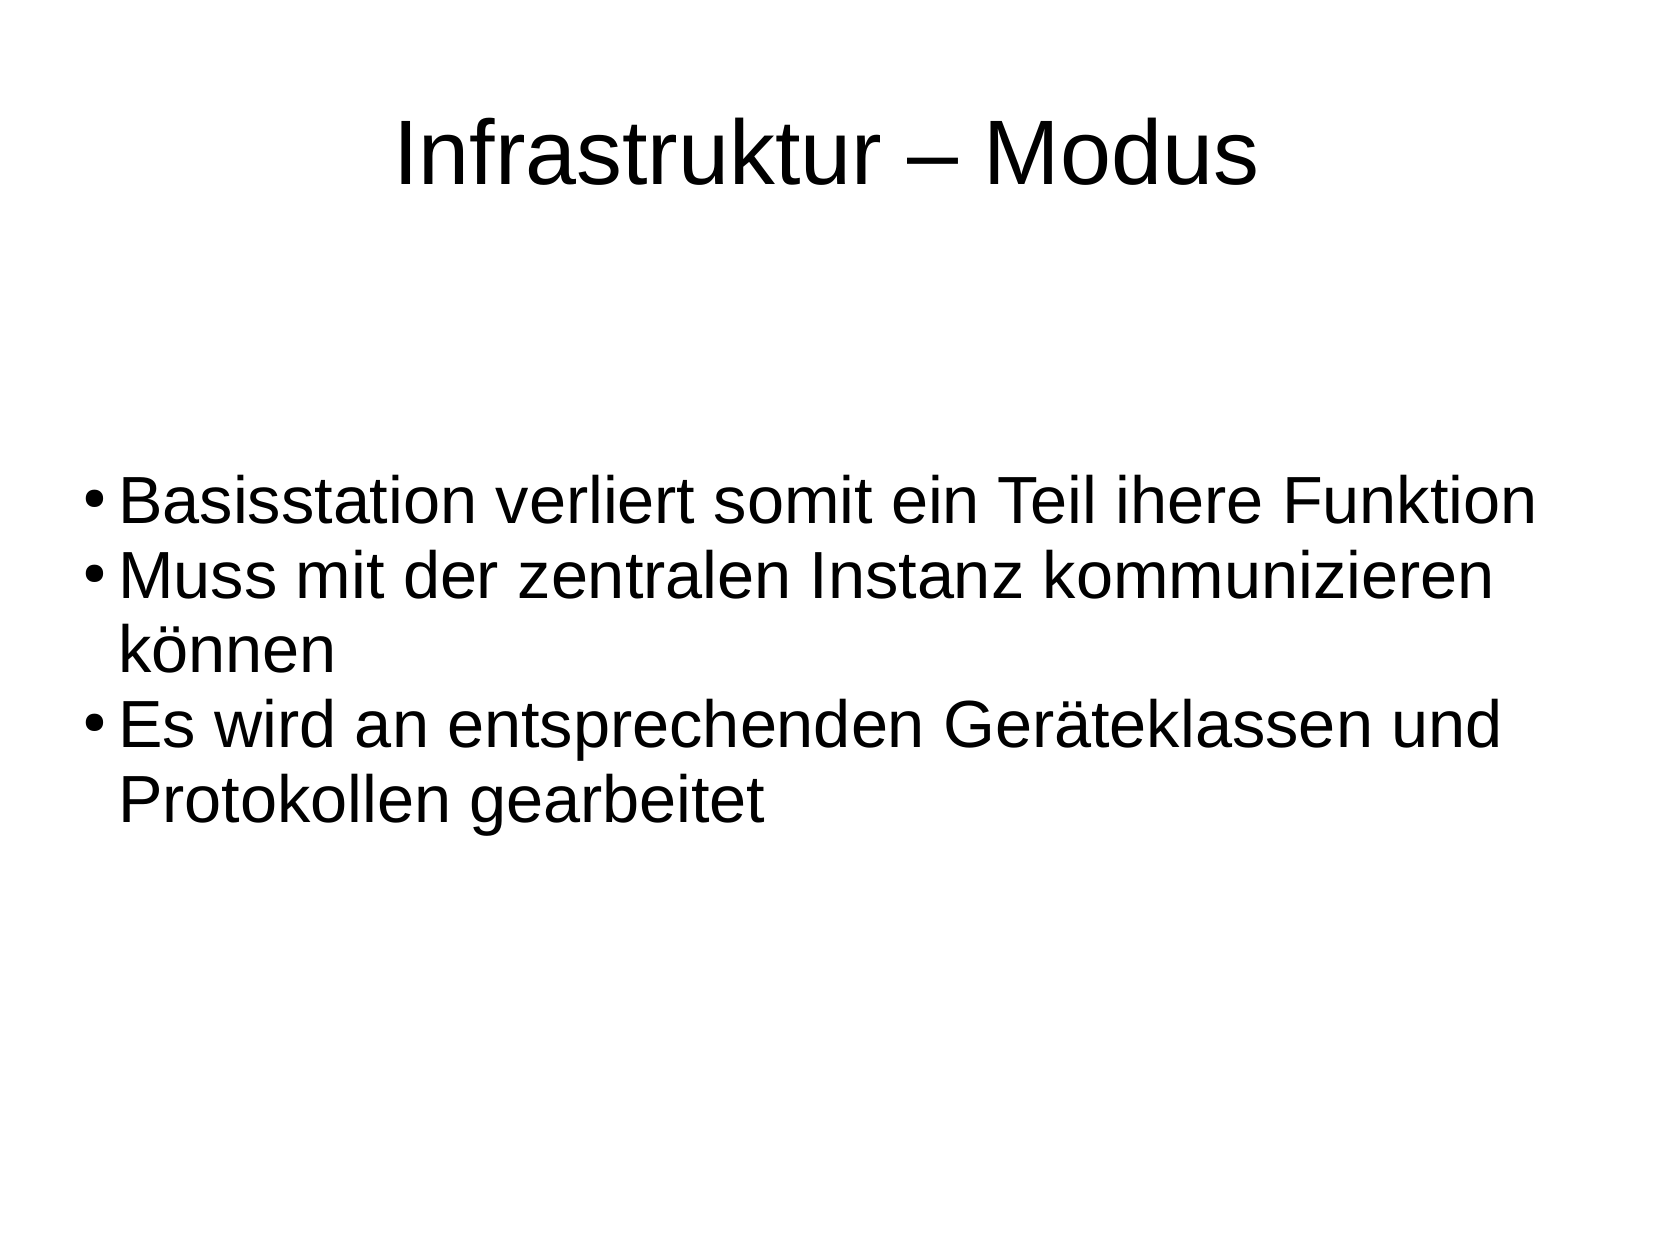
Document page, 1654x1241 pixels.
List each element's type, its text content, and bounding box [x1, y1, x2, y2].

subtitle Basisstation verliert somit ein Teil ihere Funktion Muss mit der zentralen Instanz kommunizieren können Es wird an entsprechenden Geräteklassen und Protokollen gearbeitet [82, 290, 1571, 1010]
title Infrastruktur – Modus [82, 49, 1571, 257]
